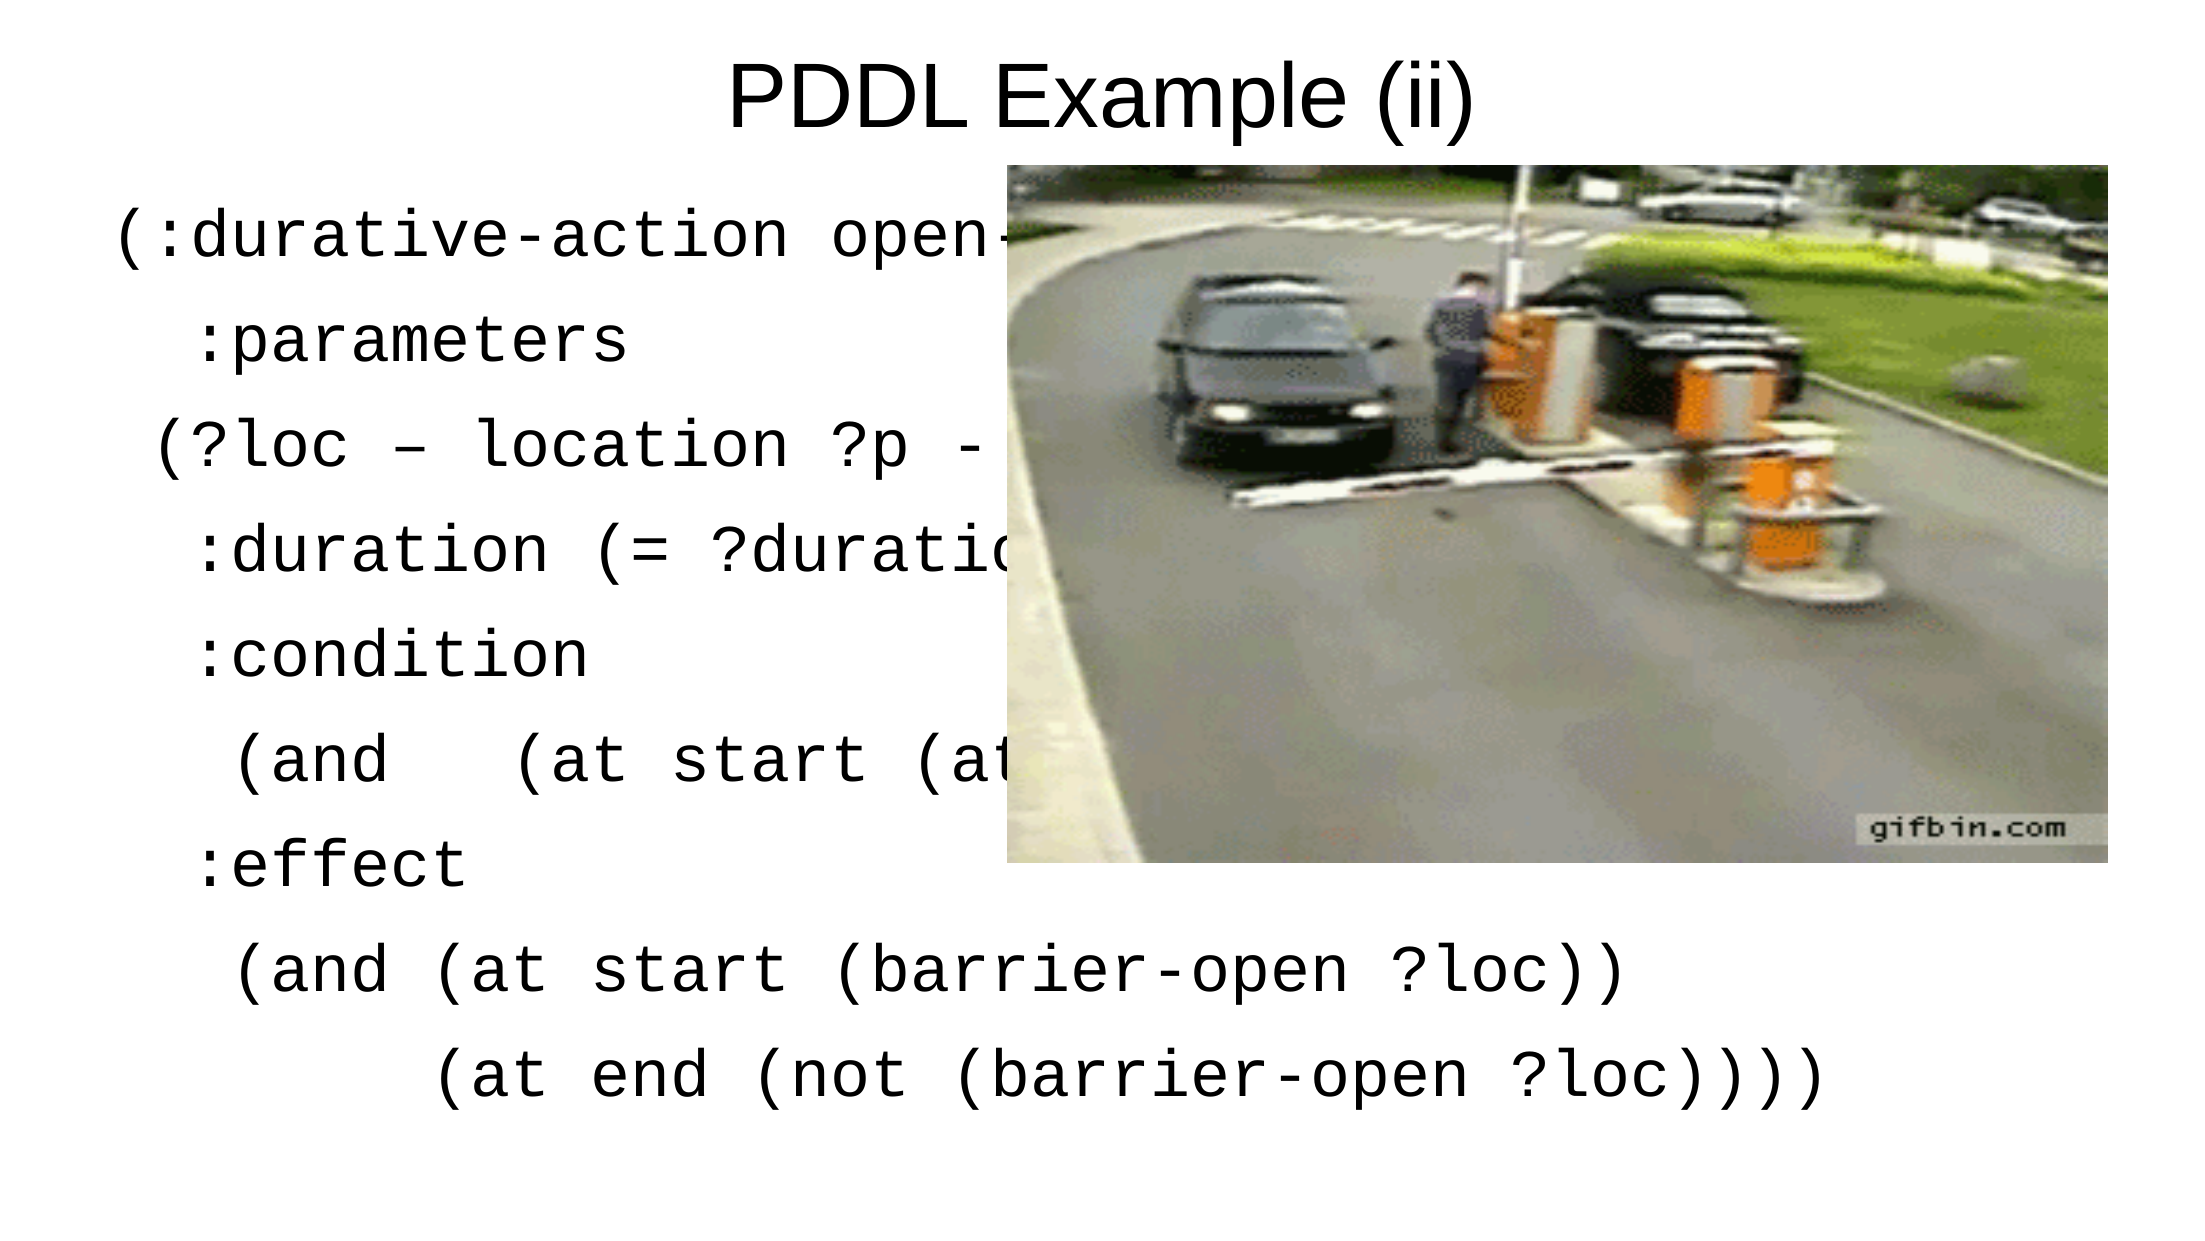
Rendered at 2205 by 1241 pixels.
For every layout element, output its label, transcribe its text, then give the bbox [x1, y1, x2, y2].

list (:durative-action open-barrier :parameters (?loc – location ?p - person) :duration (= ?duration 1) :condition (and (at start (at ?loc ?p))) :effect (and (at start (barrier-open ?loc)) (at end (not (barrier-open ?loc)))) [110, 200, 2095, 1146]
title PDDL Example (ii) [110, 44, 2095, 147]
picture [1007, 165, 2108, 863]
